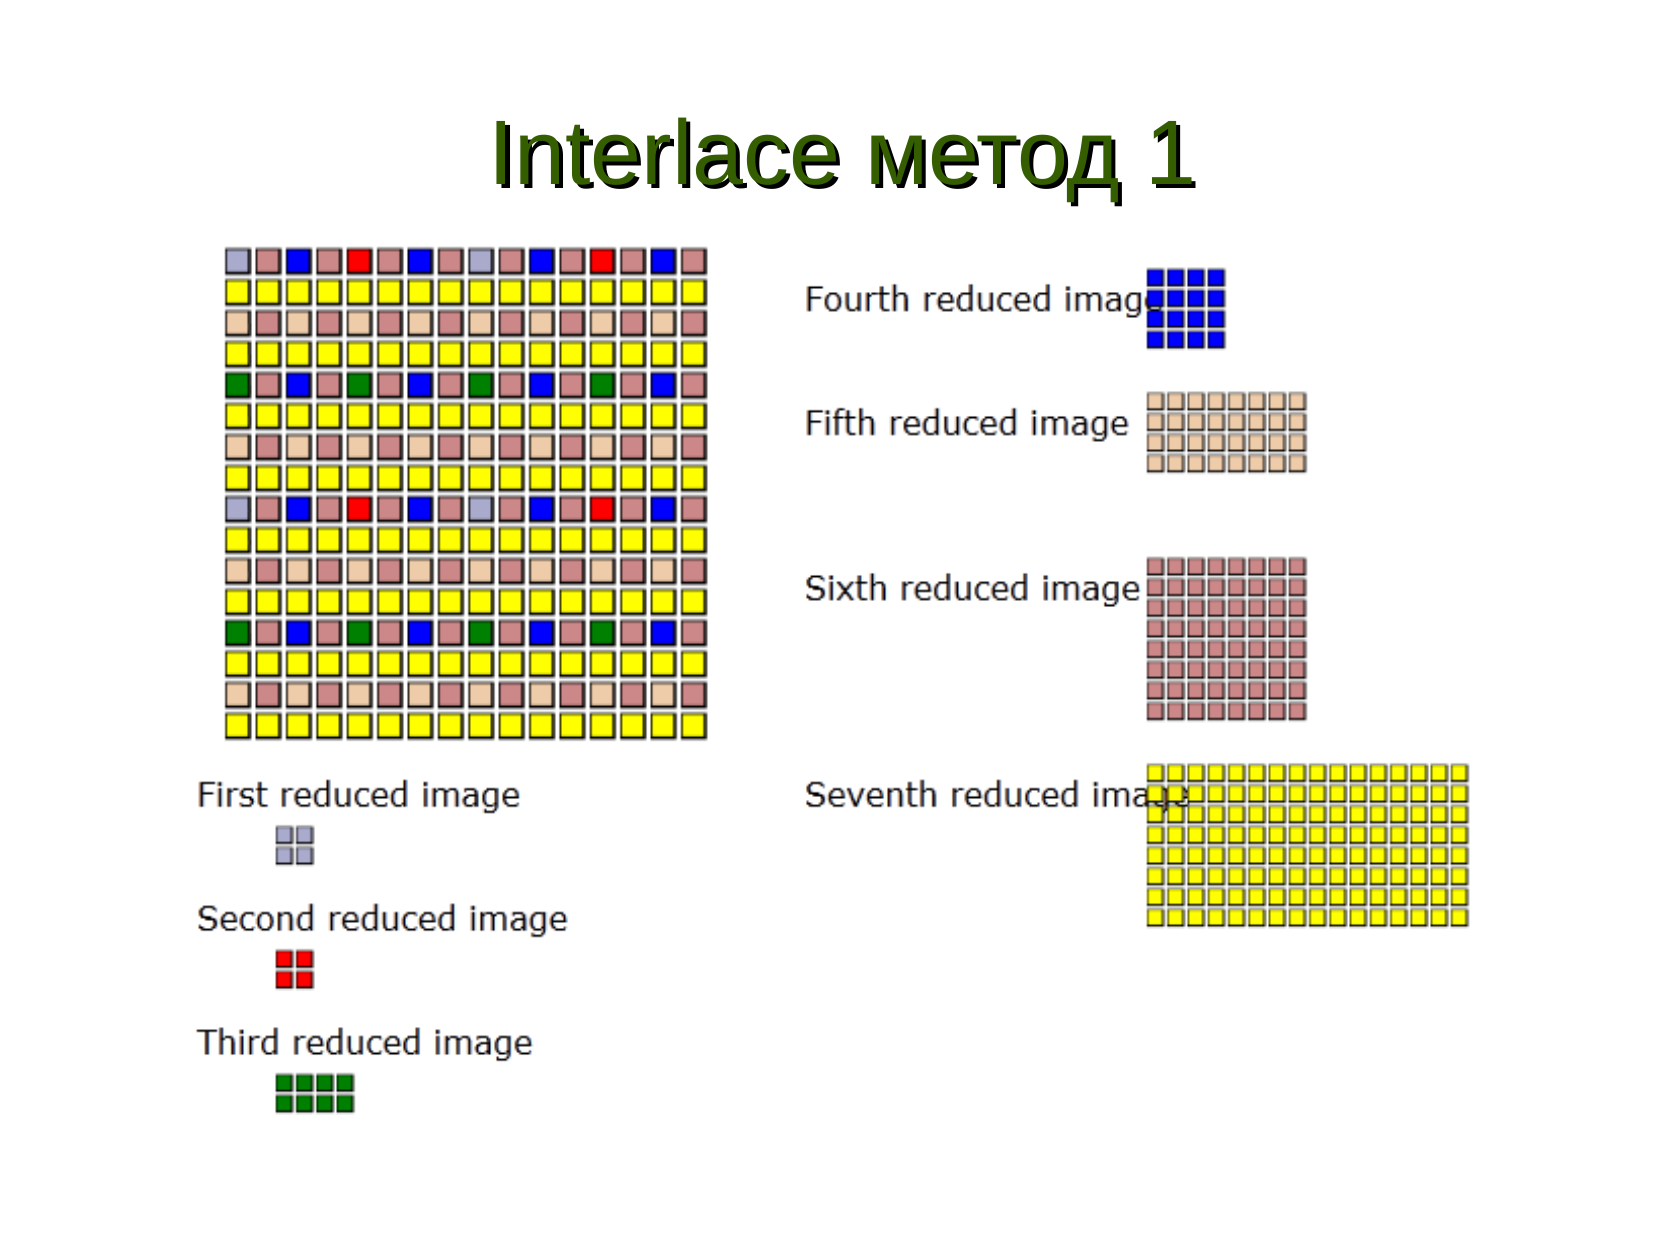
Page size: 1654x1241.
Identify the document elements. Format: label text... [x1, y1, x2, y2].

title Interlace метод 1 [82, 49, 1571, 257]
picture [173, 225, 1506, 1117]
